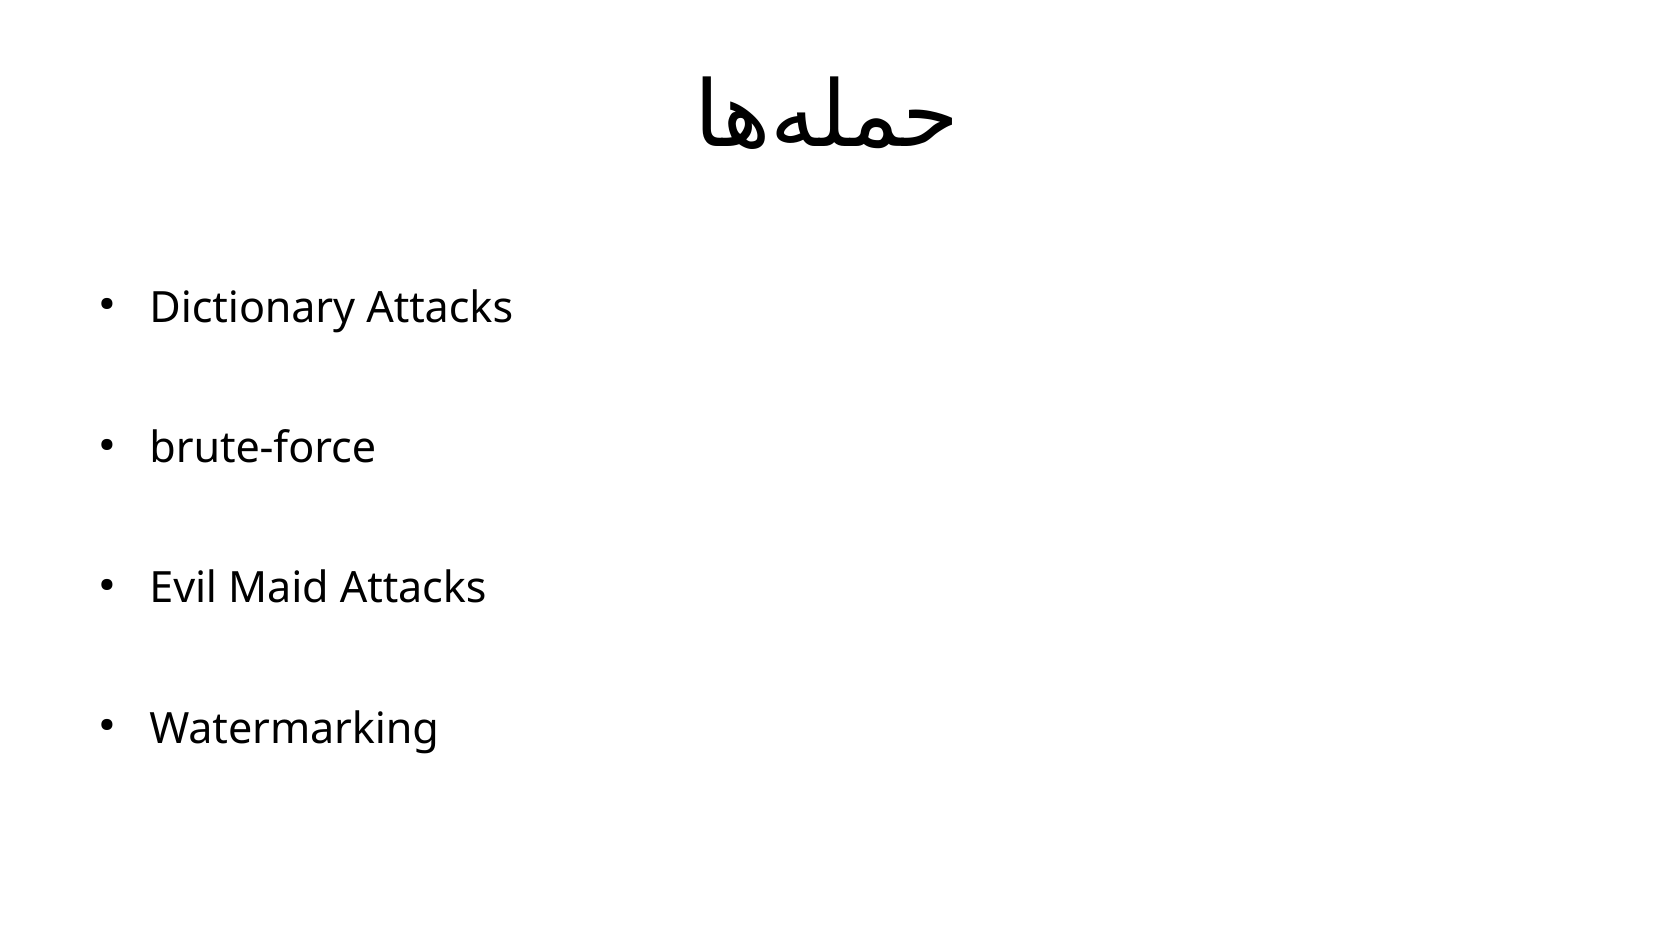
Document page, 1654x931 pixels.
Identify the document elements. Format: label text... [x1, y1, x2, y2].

list Dictionary Attacks brute-force Evil Maid Attacks Watermarking [82, 217, 1571, 758]
title حمله‌ها [82, 37, 1571, 193]
